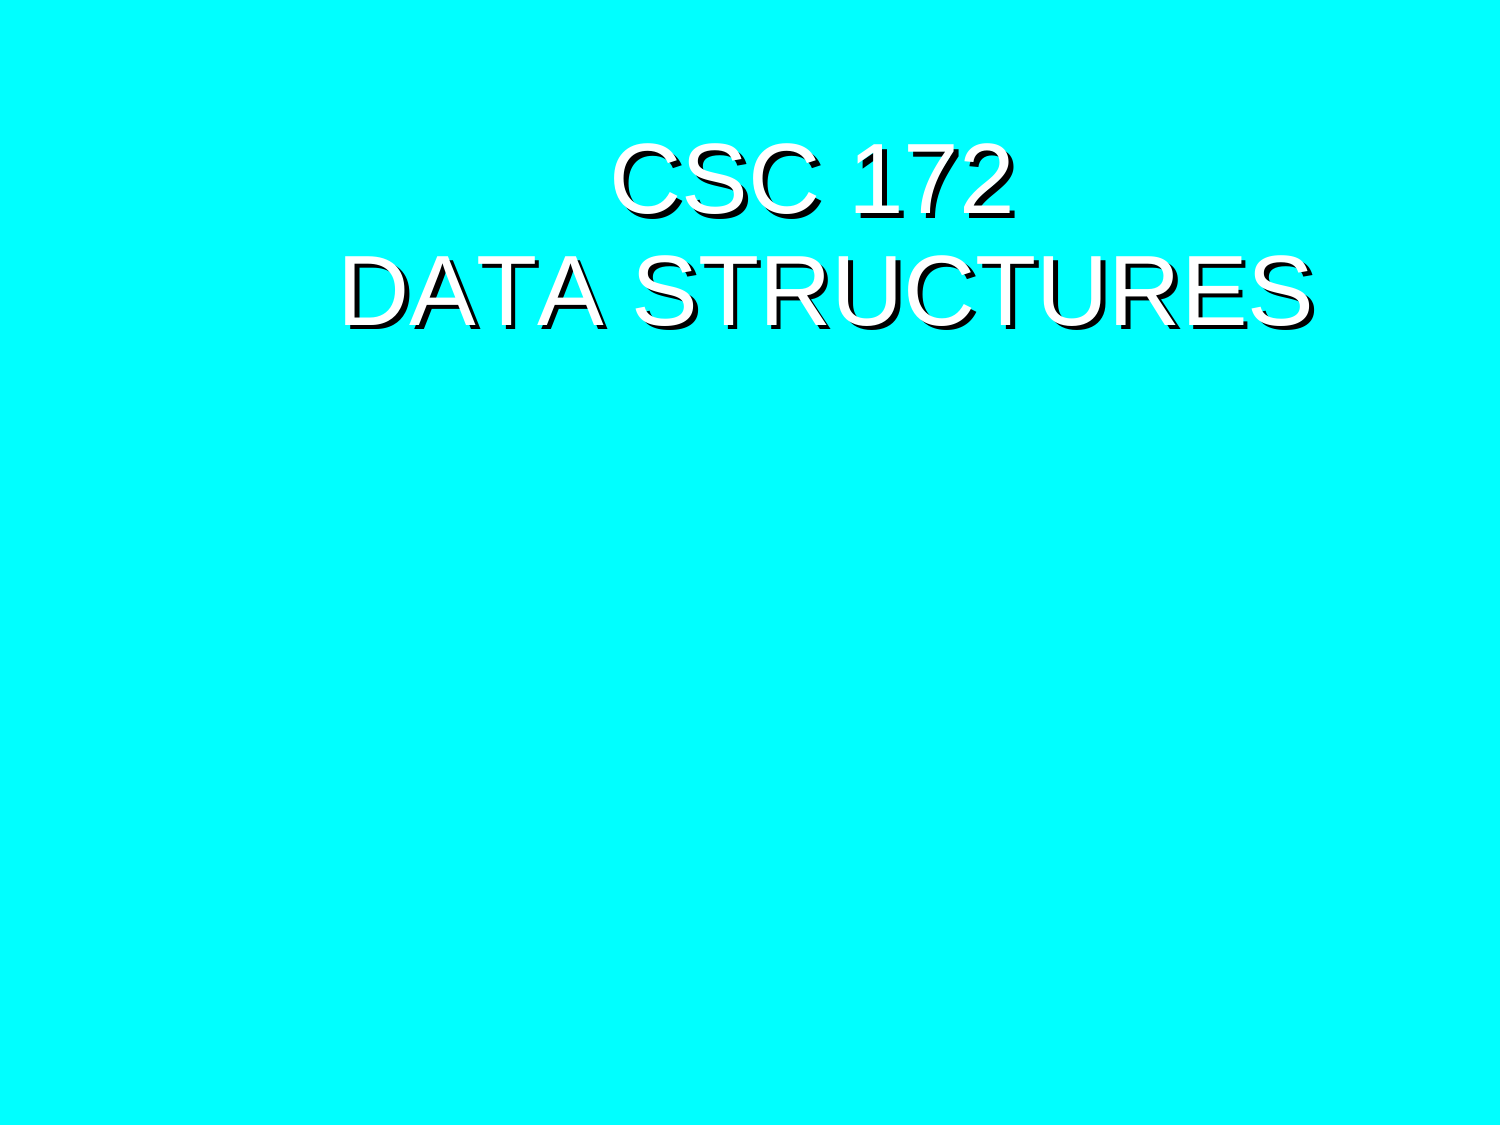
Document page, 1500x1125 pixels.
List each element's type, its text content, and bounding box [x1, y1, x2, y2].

title CSC 172 DATA STRUCTURES [82, 56, 1500, 413]
